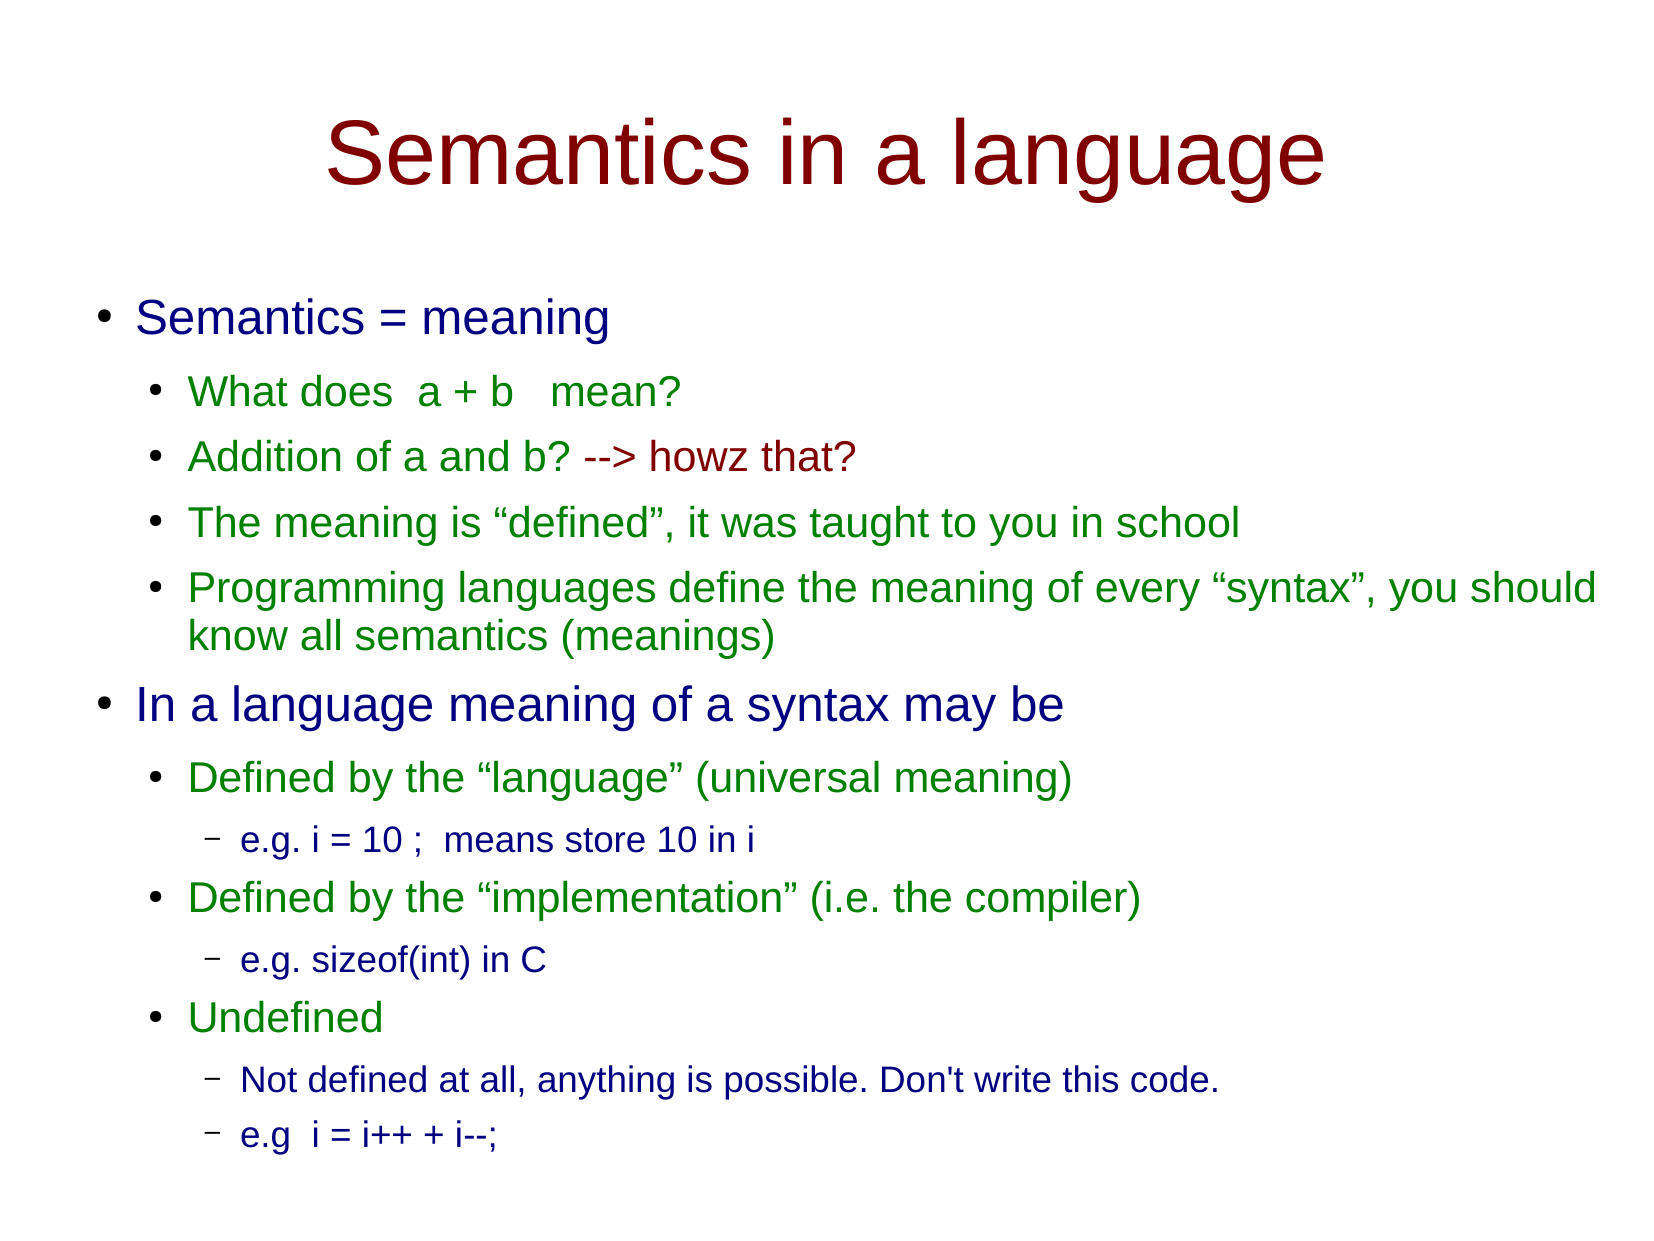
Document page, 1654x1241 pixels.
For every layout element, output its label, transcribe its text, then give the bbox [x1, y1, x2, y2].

list Semantics = meaning What does a + b mean? Addition of a and b? --> howz that? The meaning is “defined”, it was taught to you in school Programming languages define the meaning of every “syntax”, you should know all semantics (meanings) In a language meaning of a syntax may be Defined by the “language” (universal meaning) e.g. i = 10 ; means store 10 in i Defined by the “implementation” (i.e. the compiler) e.g. sizeof(int) in C Undefined Not defined at all, anything is possible. Don't write this code. e.g i = i++ + i--; [82, 290, 1607, 1158]
title Semantics in a language [82, 49, 1571, 257]
